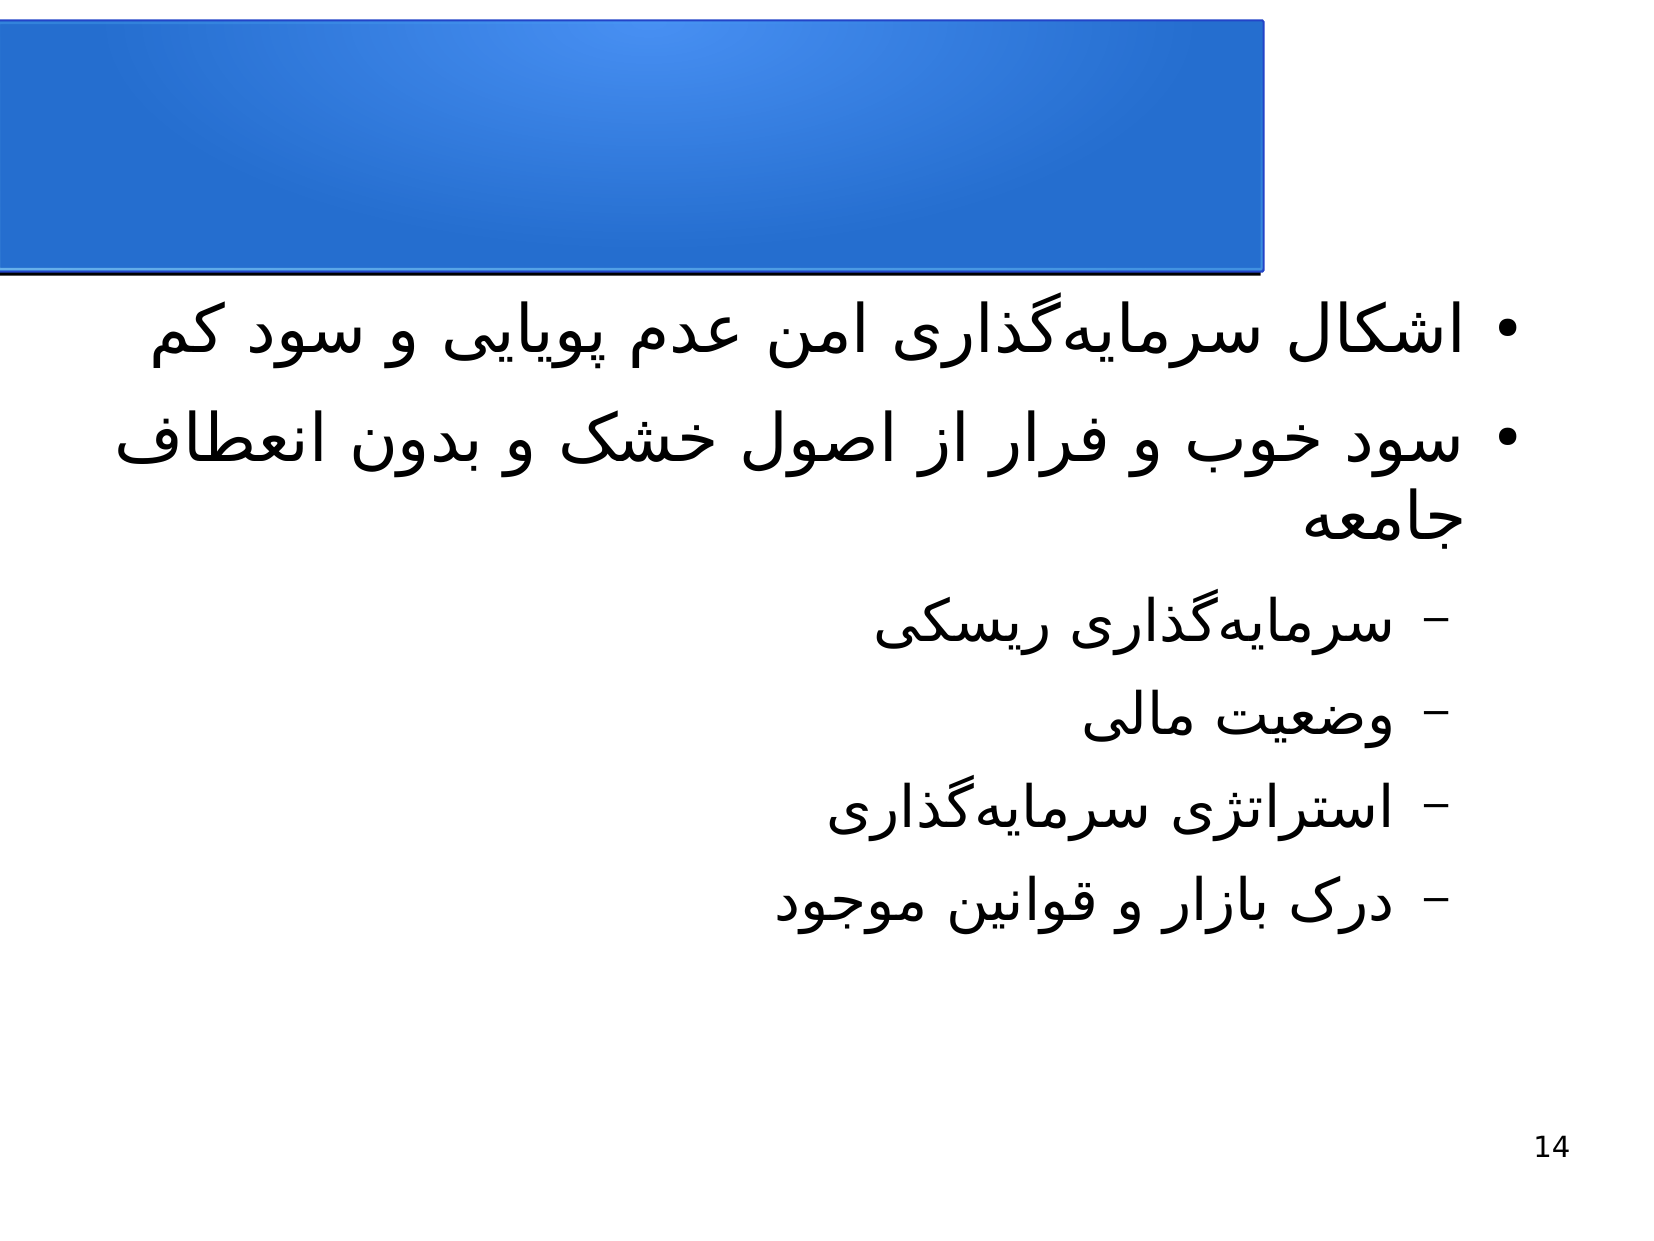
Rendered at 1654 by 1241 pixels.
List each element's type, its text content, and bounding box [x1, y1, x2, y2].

list اشکال سرمایه‌گذاری امن عدم پویایی و سود کم سود خوب و فرار از اصول خشک و بدون انعطاف جامعه سرمایه‌گذاری ریسکی وضعیت مالی استراتژی سرمایه‌گذاری درک بازار و قوانین موجود [82, 290, 1538, 1010]
